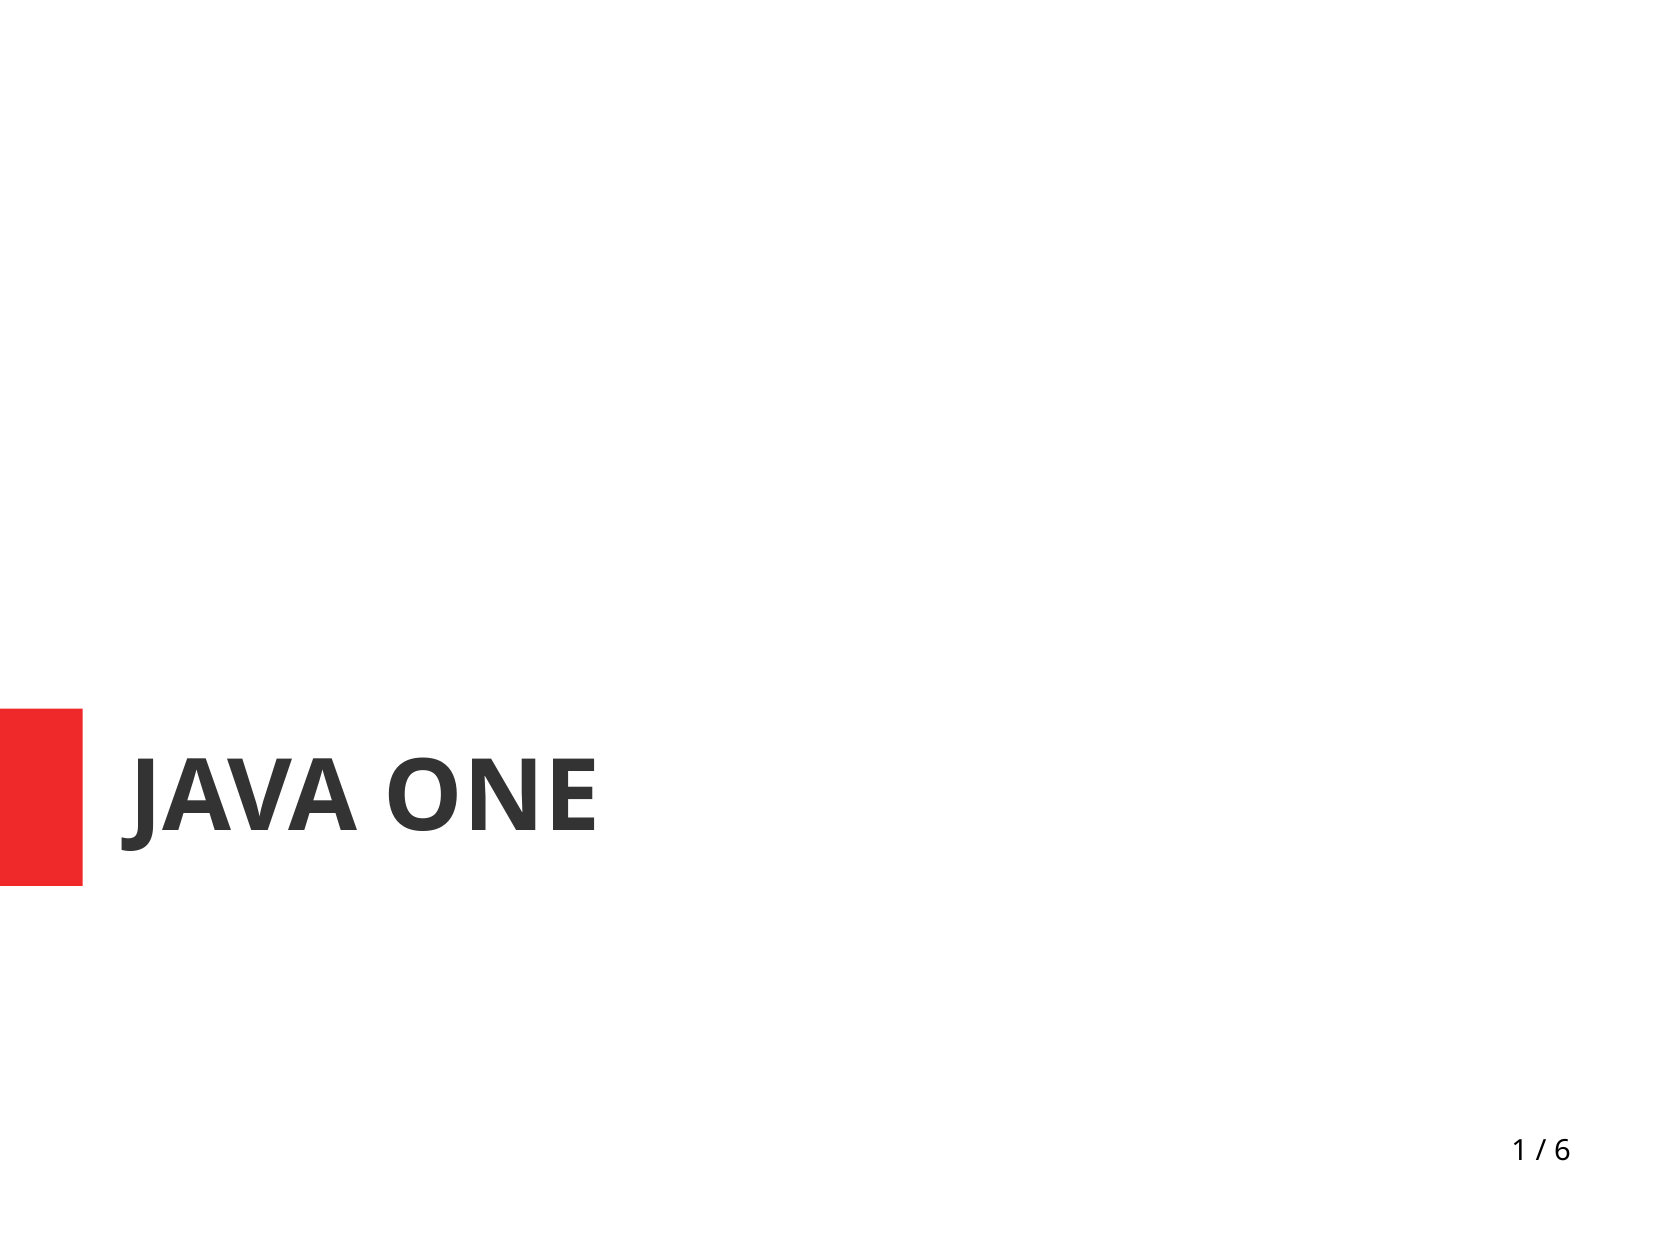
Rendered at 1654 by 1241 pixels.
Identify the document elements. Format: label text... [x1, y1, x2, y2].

title JAVA ONE [129, 673, 1536, 910]
